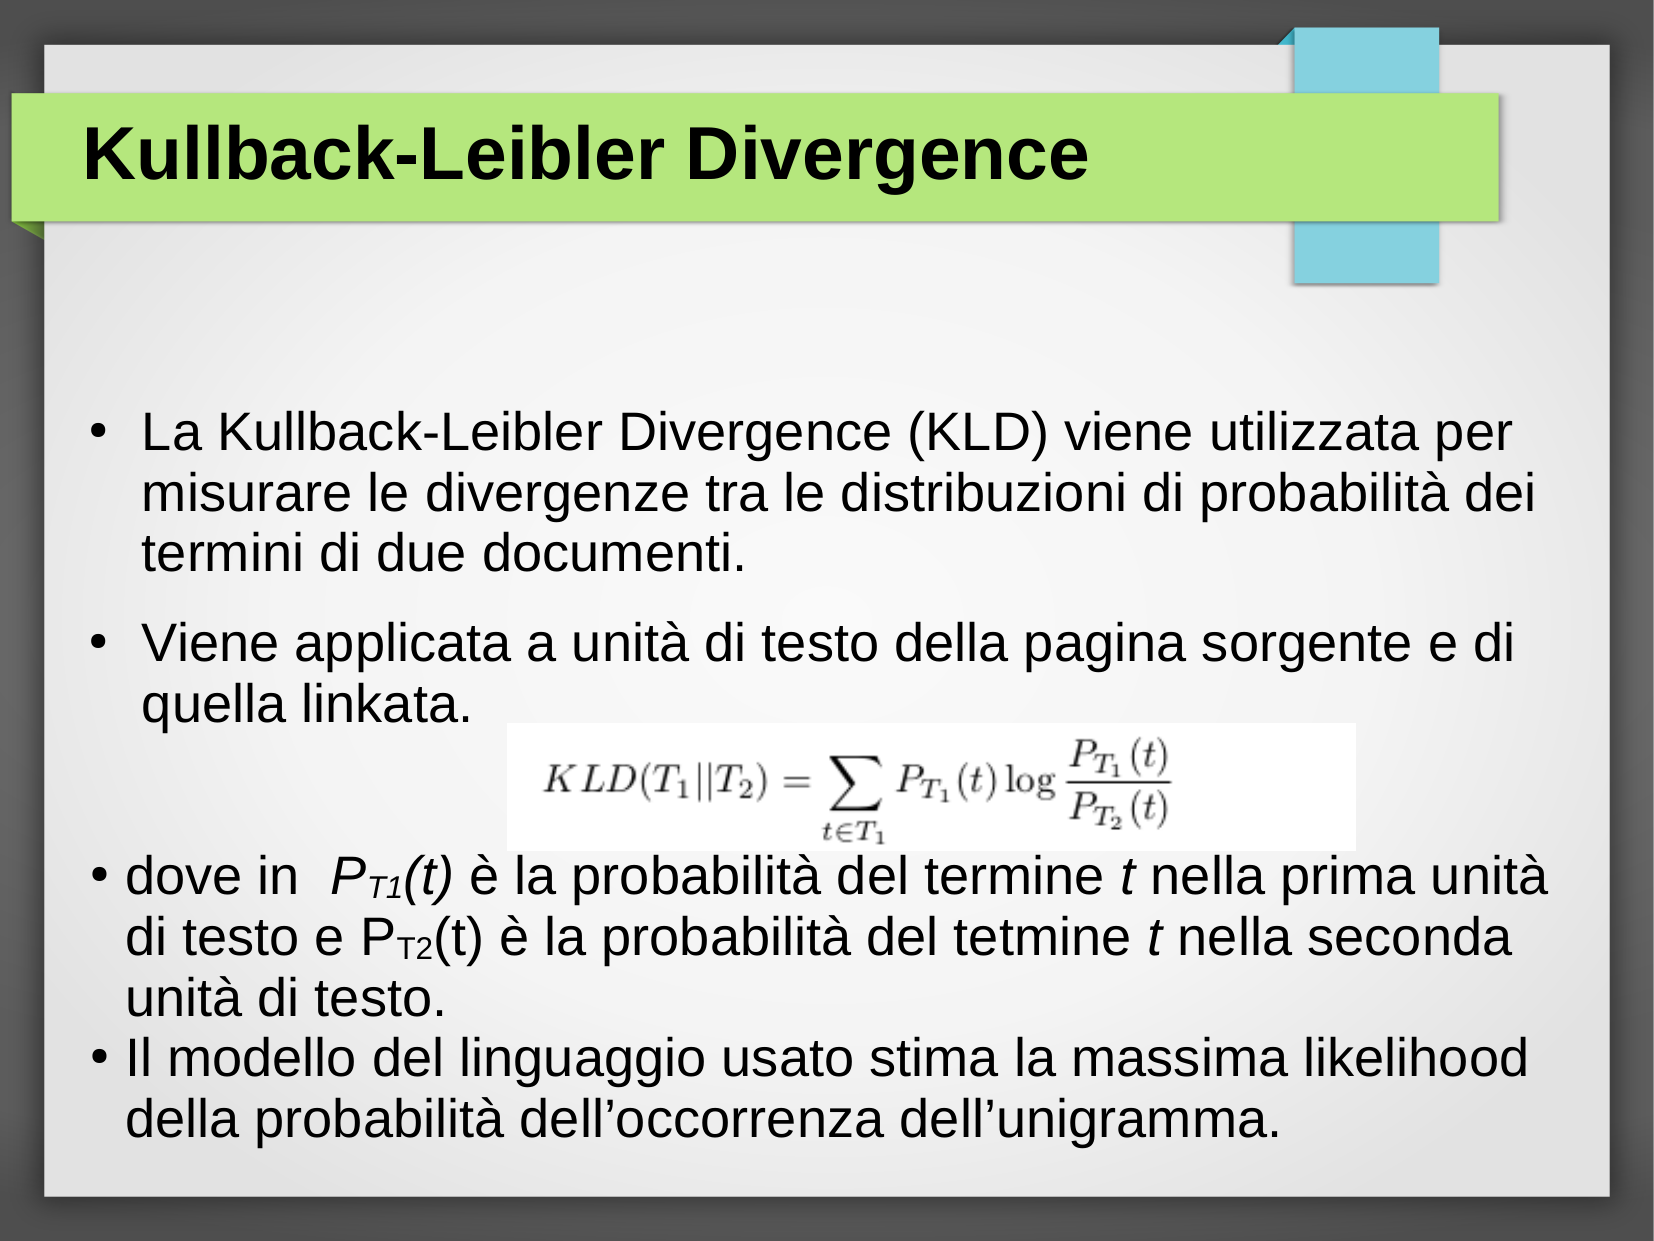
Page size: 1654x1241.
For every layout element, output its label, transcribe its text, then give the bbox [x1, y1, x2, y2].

title Kullback-Leibler Divergence [82, 94, 1264, 213]
text_box dove in PT1(t) è la probabilità del termine t nella prima unità di testo e PT2(t) è la probabilità del tetmine t nella seconda unità di testo. Il modello del linguaggio usato stima la massima likelihood della probabilità dell’occorrenza dell’unigramma. [75, 838, 1571, 1194]
list La Kullback-Leibler Divergence (KLD) viene utilizzata per misurare le divergenze tra le distribuzioni di probabilità dei termini di due documenti. Viene applicata a unità di testo della pagina sorgente e di quella linkata. [70, 401, 1548, 1040]
picture [0, 0, 1654, 1241]
